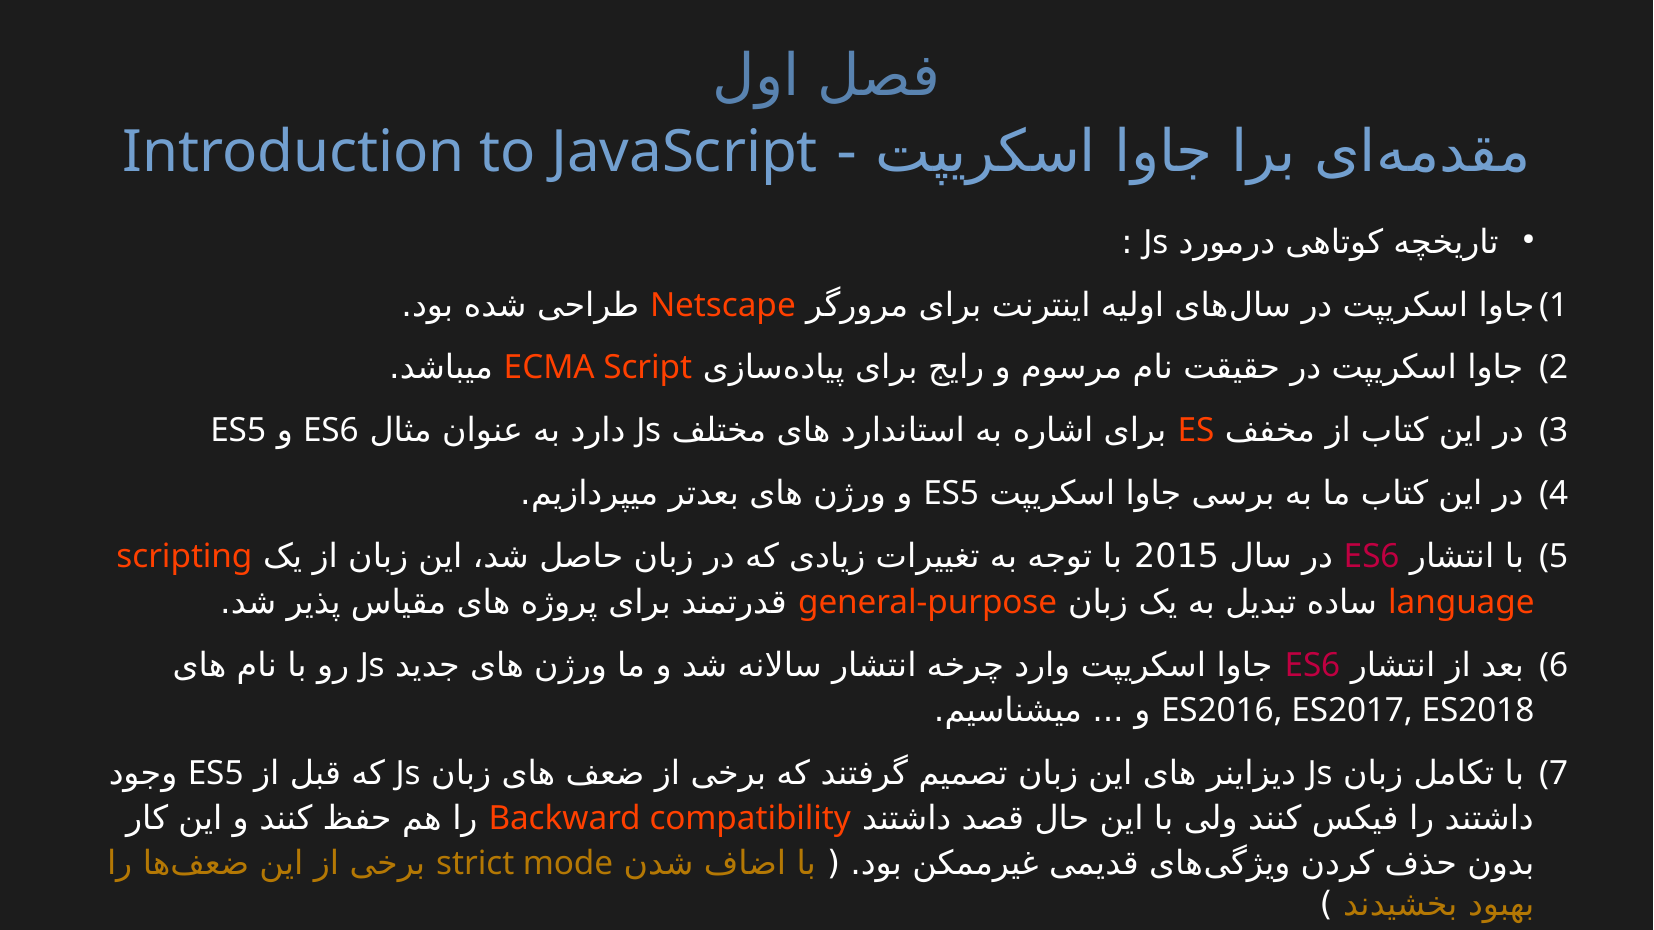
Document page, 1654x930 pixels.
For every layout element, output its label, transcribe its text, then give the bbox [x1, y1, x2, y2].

title فصل اول مقدمه‌ای برا جاوا اسکریپت - Introduction to JavaScript [82, 37, 1571, 193]
subtitle تاریخچه کوتاهی درمورد Js : جاوا اسکریپت در سال‌های اولیه اینترنت برای مرورگر Netscape طراحی شده بود. جاوا اسکریپت در حقیقت نام مرسوم و رایج برای پیاده‌سازی ECMA Script میباشد. در این کتاب از مخفف ES برای اشاره به استاندارد های مختلف Js دارد به عنوان مثال ES6 و ES5 در این کتاب ما به برسی جاوا اسکریپت ES5 و ورژن های بعدتر میپردازیم. با انتشار ES6 در سال 2015 با توجه به تغییرات زیادی که در زبان حاصل شد، این زبان از یک scripting language ساده تبدیل به یک زبان general-purpose قدرتمند برای پروژه های مقیاس پذیر شد. بعد از انتشار ES6 جاوا اسکریپت وارد چرخه انتشار سالانه شد و ما ورژن های جدید Js رو با نام های ES2016, ES2017, ES2018 و ... میشناسیم. با تکامل زبان Js دیزاینر های این زبان تصمیم گرفتند که برخی از ضعف های زبان Js که قبل از ES5 وجود داشتند را فیکس کنند ولی با این حال قصد داشتند Backward compatibility را هم حفظ کنند و این کار بدون حذف کردن ویژگی‌های قدیمی غیرممکن بود. ( با اضاف شدن strict mode برخی از این ضعف‌ها را بهبود بخشیدند ) [82, 217, 1571, 919]
